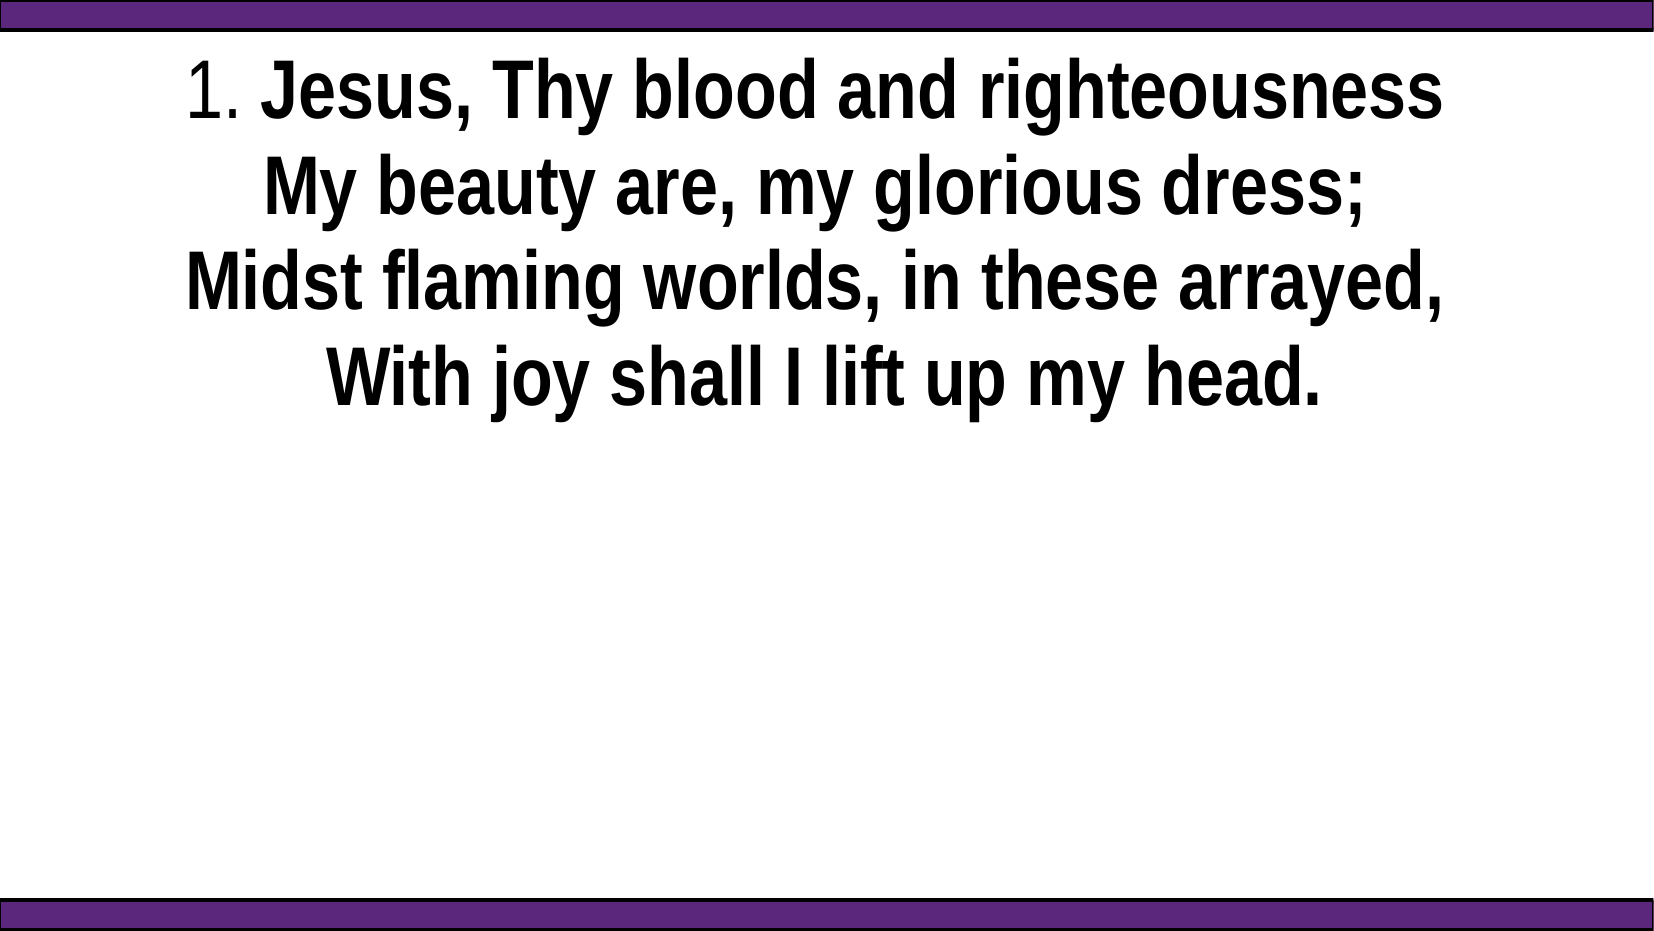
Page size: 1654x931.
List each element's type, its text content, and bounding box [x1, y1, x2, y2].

text_box [0, 0, 1654, 31]
picture [0, 31, 1654, 900]
text_box [0, 900, 1654, 931]
text_box 1. Jesus, Thy blood and righteousness My beauty are, my glorious dress; Midst flaming worlds, in these arrayed, With joy shall I lift up my head. [60, 33, 1591, 432]
